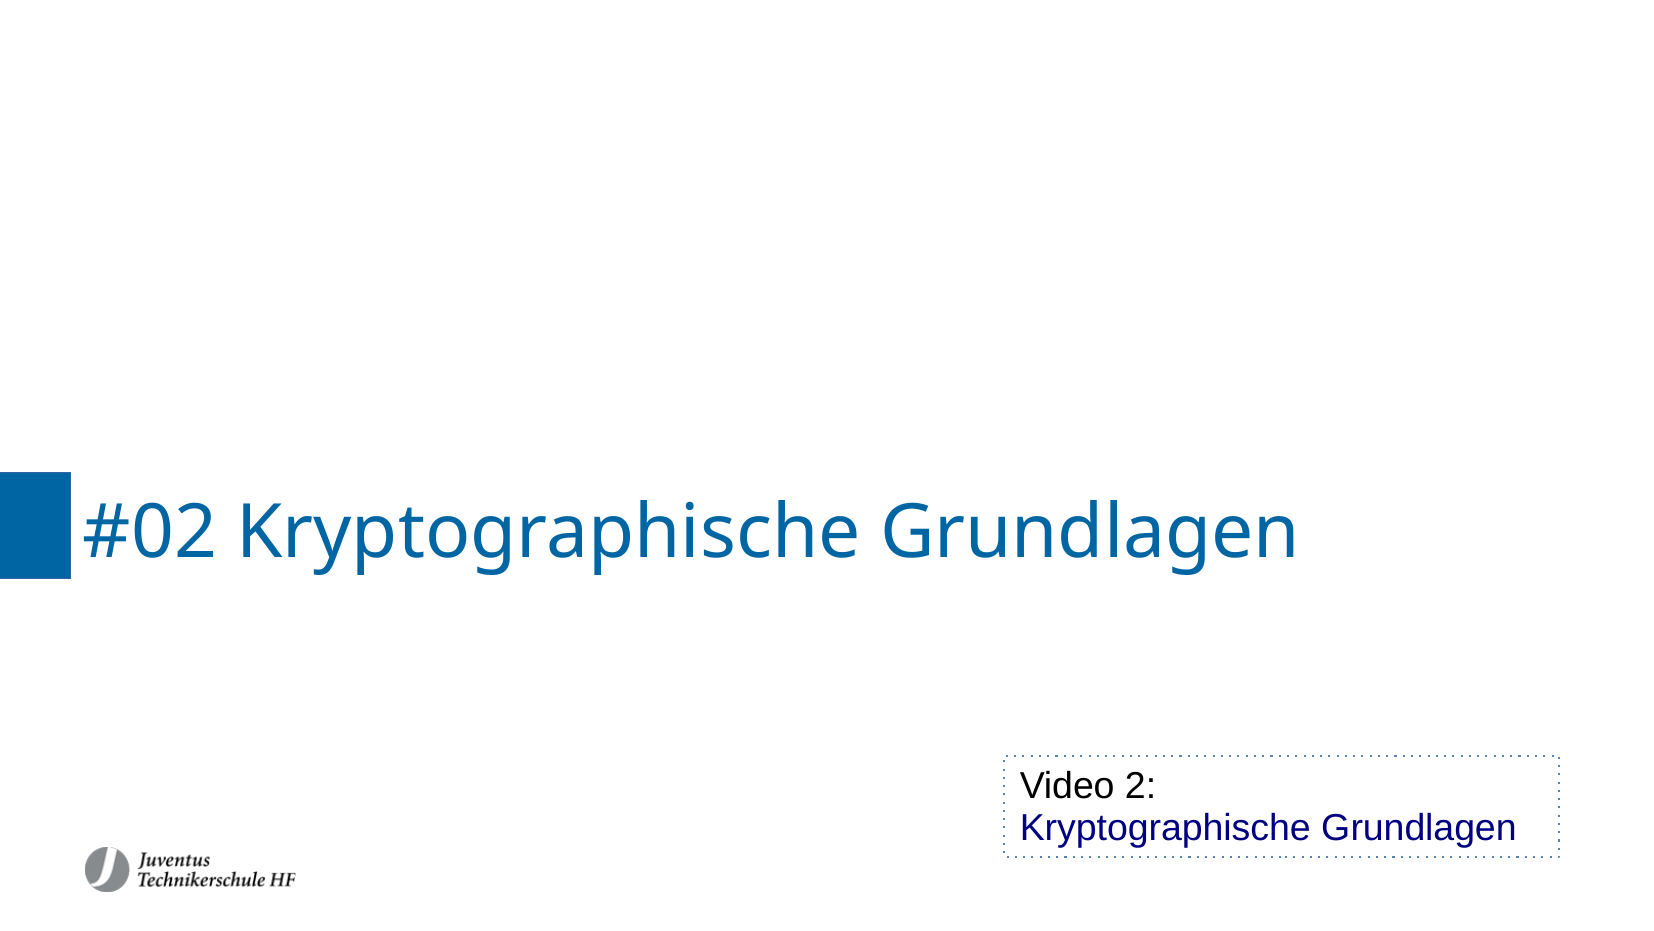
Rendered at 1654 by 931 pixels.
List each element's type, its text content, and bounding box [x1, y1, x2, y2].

text_box Video 2: Kryptographische Grundlagen [1003, 756, 1560, 857]
picture [85, 847, 296, 892]
title #02 Kryptographische Grundlagen [82, 450, 1571, 606]
